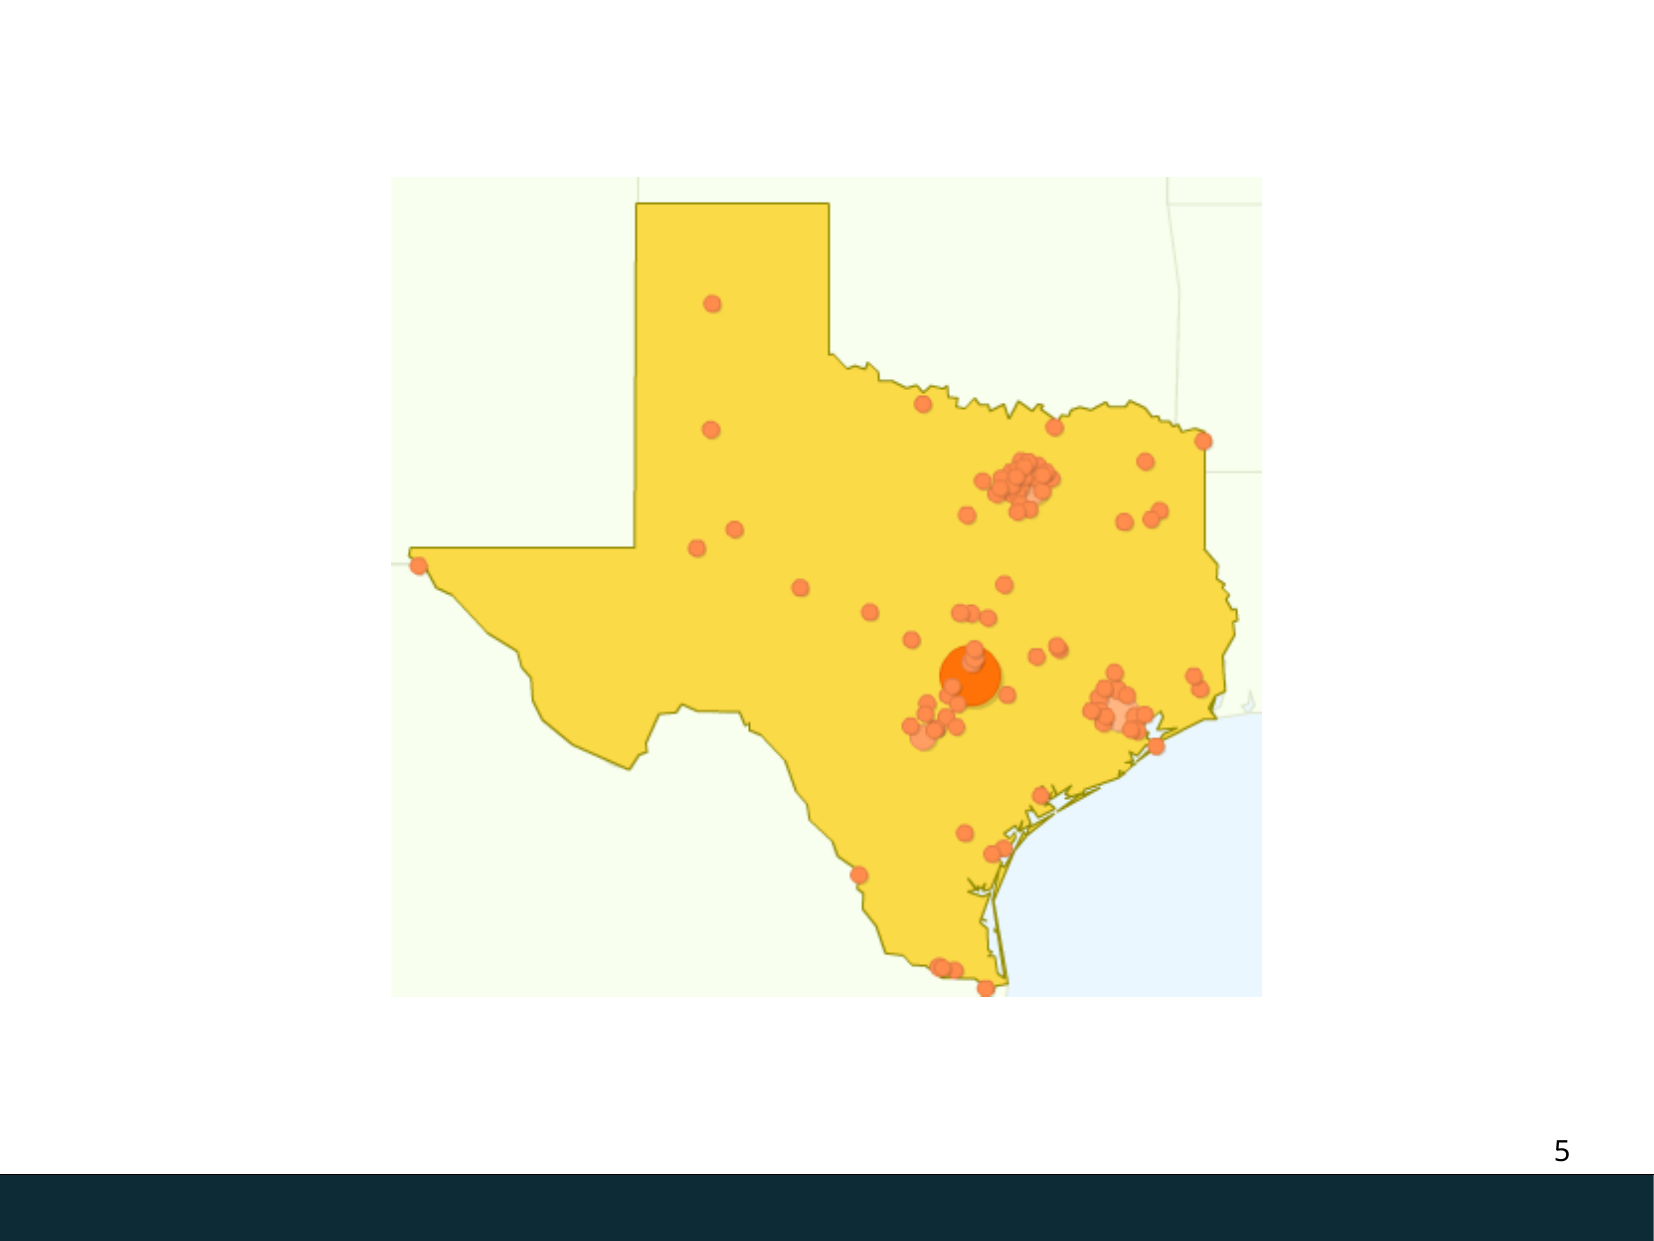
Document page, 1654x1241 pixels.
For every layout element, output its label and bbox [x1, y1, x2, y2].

picture [391, 177, 1262, 997]
